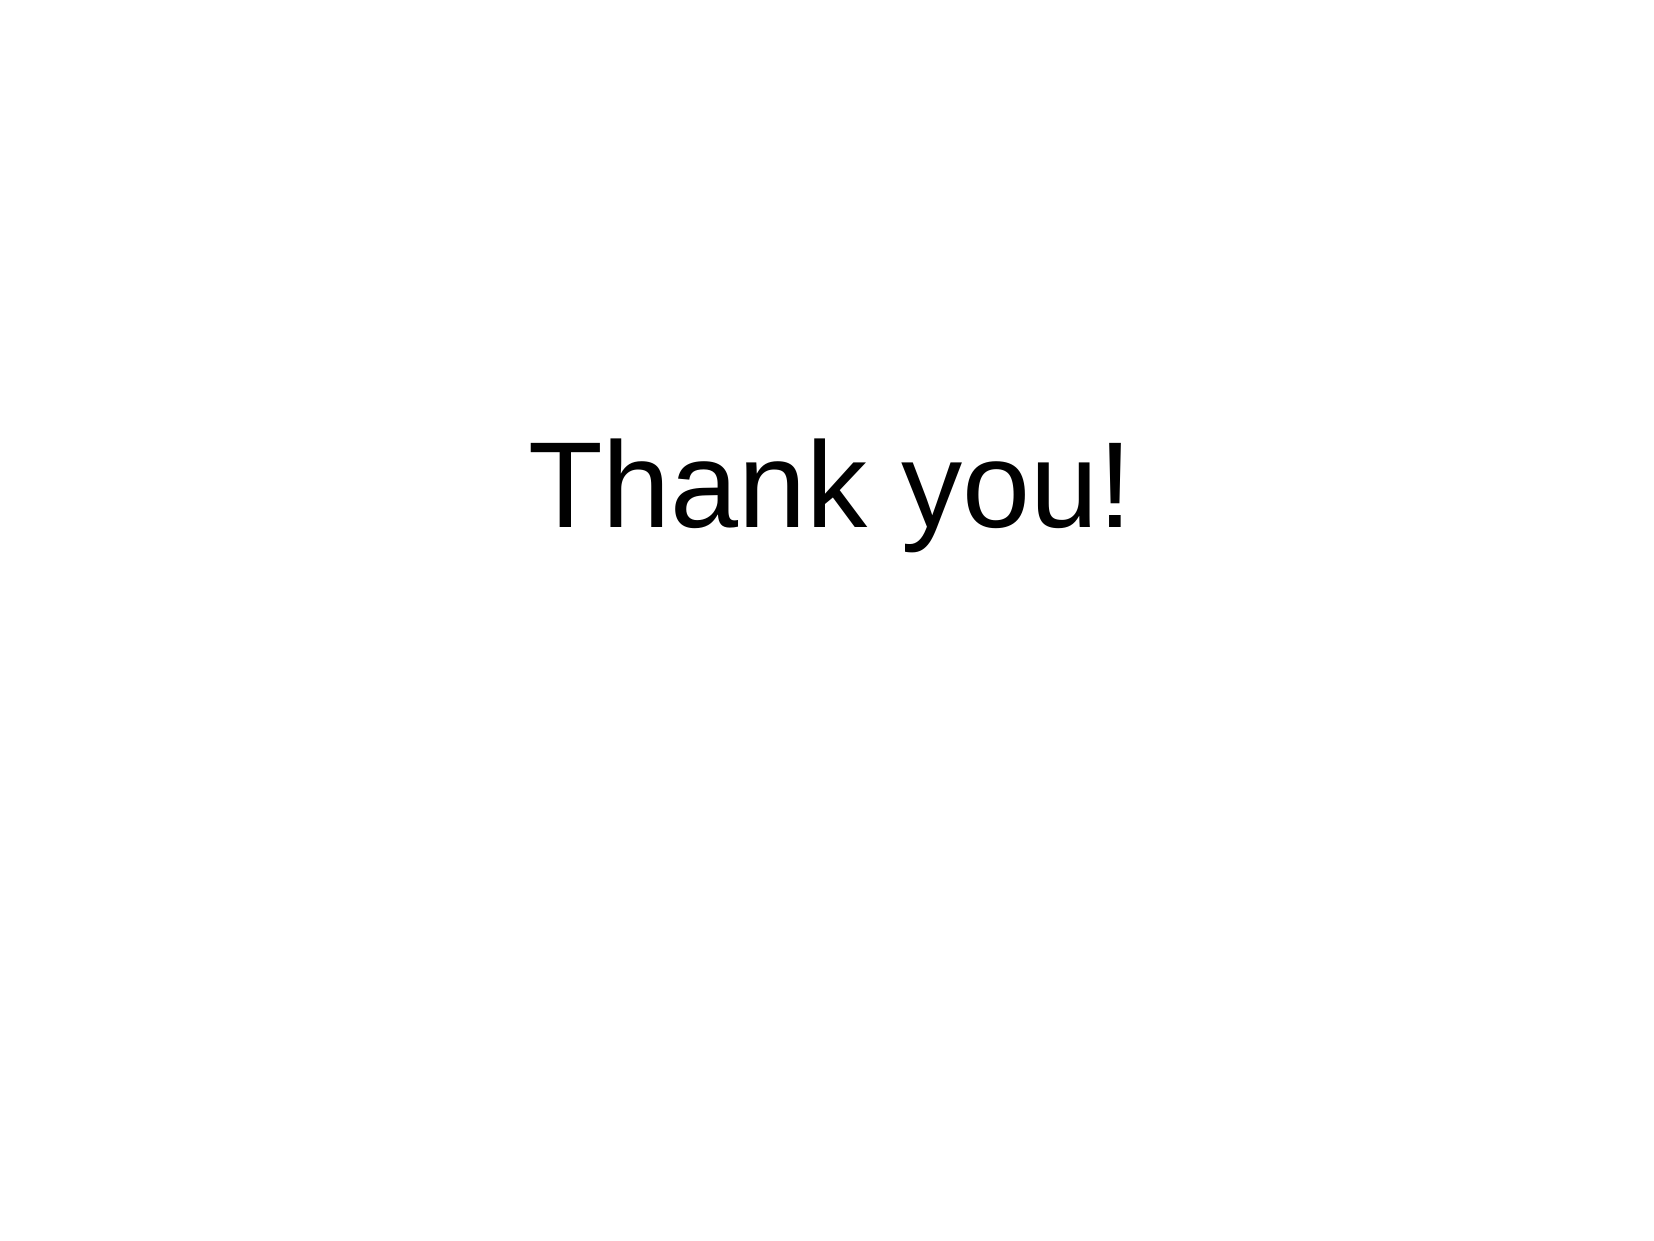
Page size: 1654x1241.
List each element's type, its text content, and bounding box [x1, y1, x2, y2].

text_box Thank you! [86, 375, 1575, 582]
